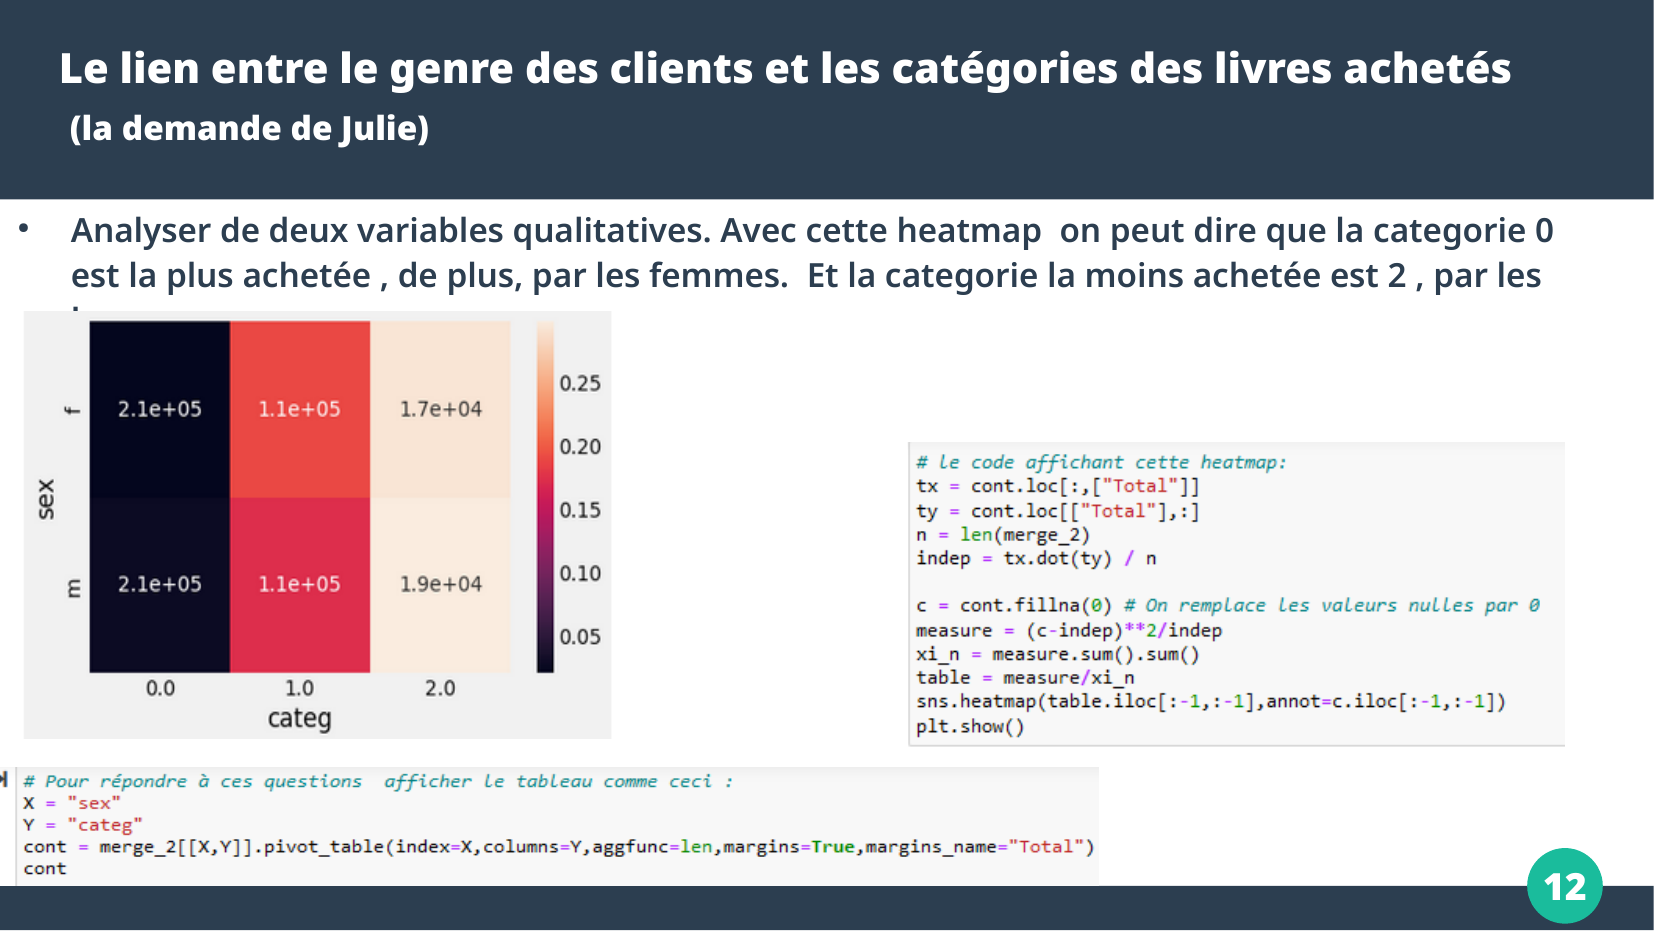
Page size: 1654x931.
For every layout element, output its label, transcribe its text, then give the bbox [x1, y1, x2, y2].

title Le lien entre le genre des clients et les catégories des livres achetés (la demande de Julie) [59, 37, 1595, 155]
picture [0, 767, 1099, 886]
picture [21, 311, 621, 739]
picture [907, 442, 1565, 750]
list Analyser de deux variables qualitatives. Avec cette heatmap on peut dire que la categorie 0 est la plus achetée , de plus, par les femmes. Et la categorie la moins achetée est 2 , par les hommes. [0, 206, 1595, 886]
